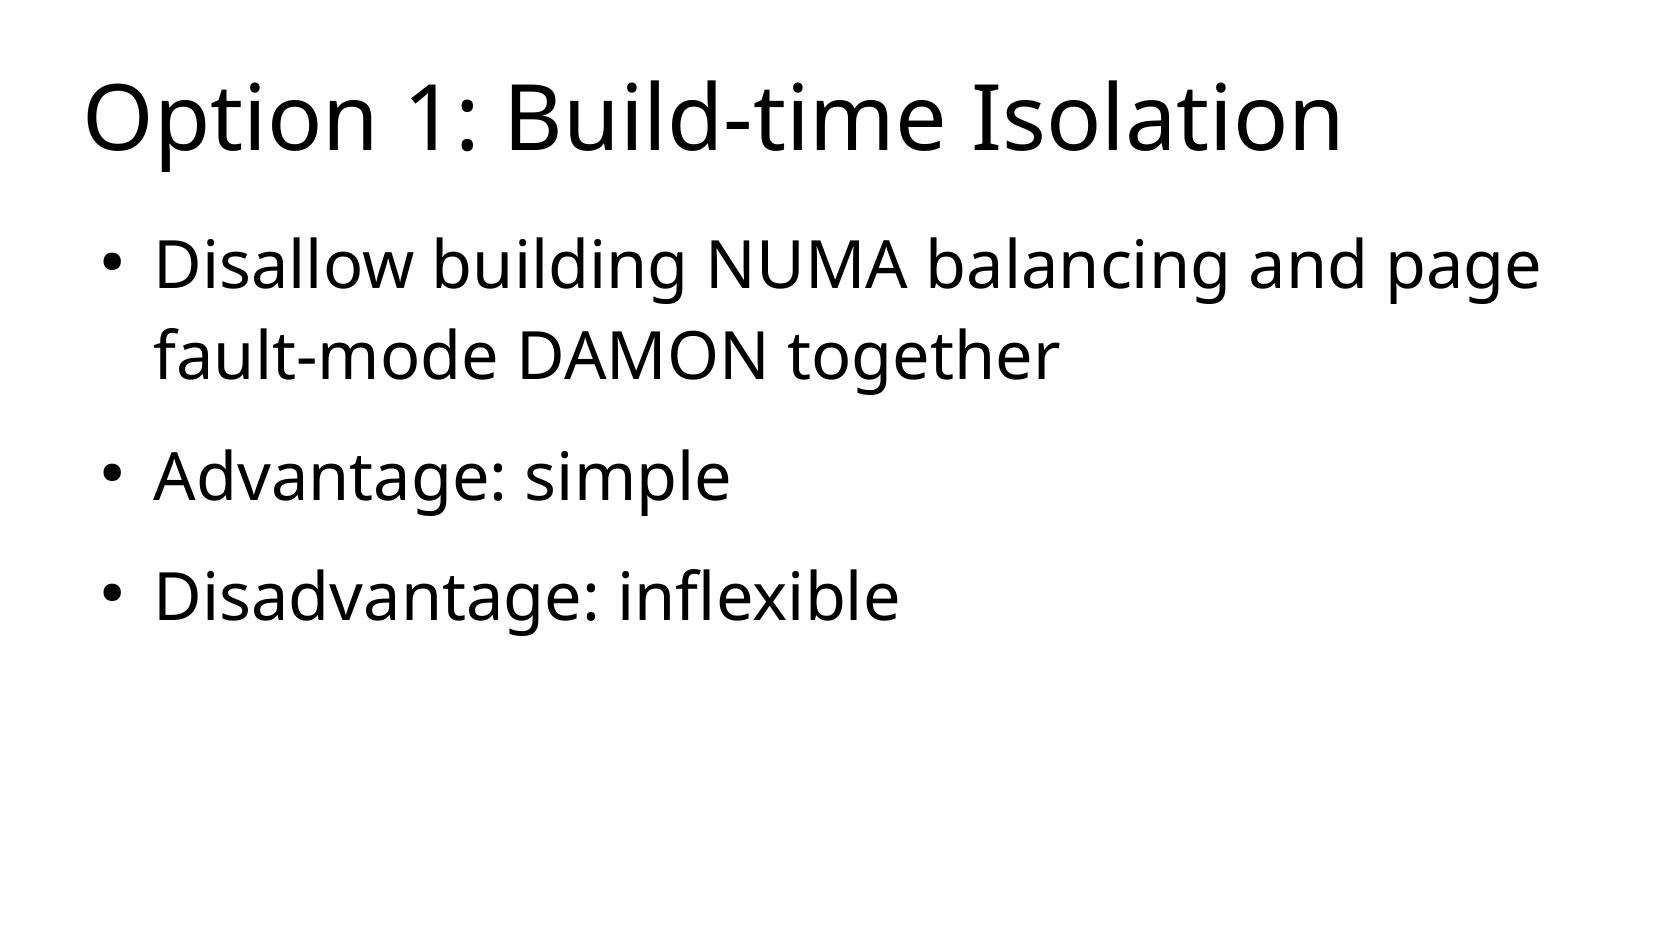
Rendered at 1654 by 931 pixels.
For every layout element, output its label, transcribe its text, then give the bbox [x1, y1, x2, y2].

title Option 1: Build-time Isolation [82, 37, 1571, 193]
list Disallow building NUMA balancing and page fault-mode DAMON together Advantage: simple Disadvantage: inflexible [82, 217, 1571, 758]
